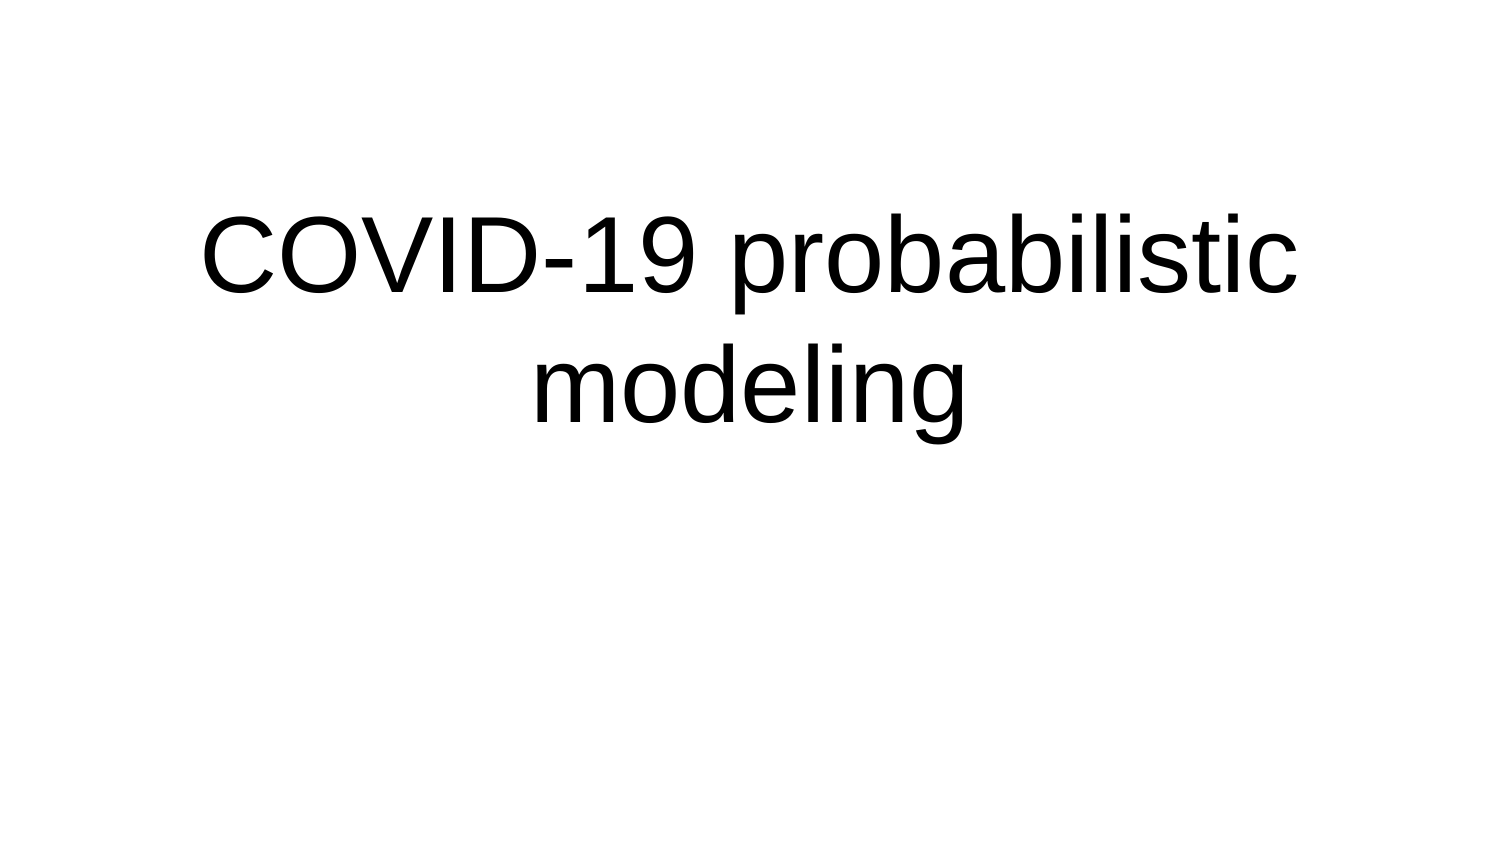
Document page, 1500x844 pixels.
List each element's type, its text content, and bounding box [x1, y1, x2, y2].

title COVID-19 probabilistic modeling [51, 122, 1449, 459]
